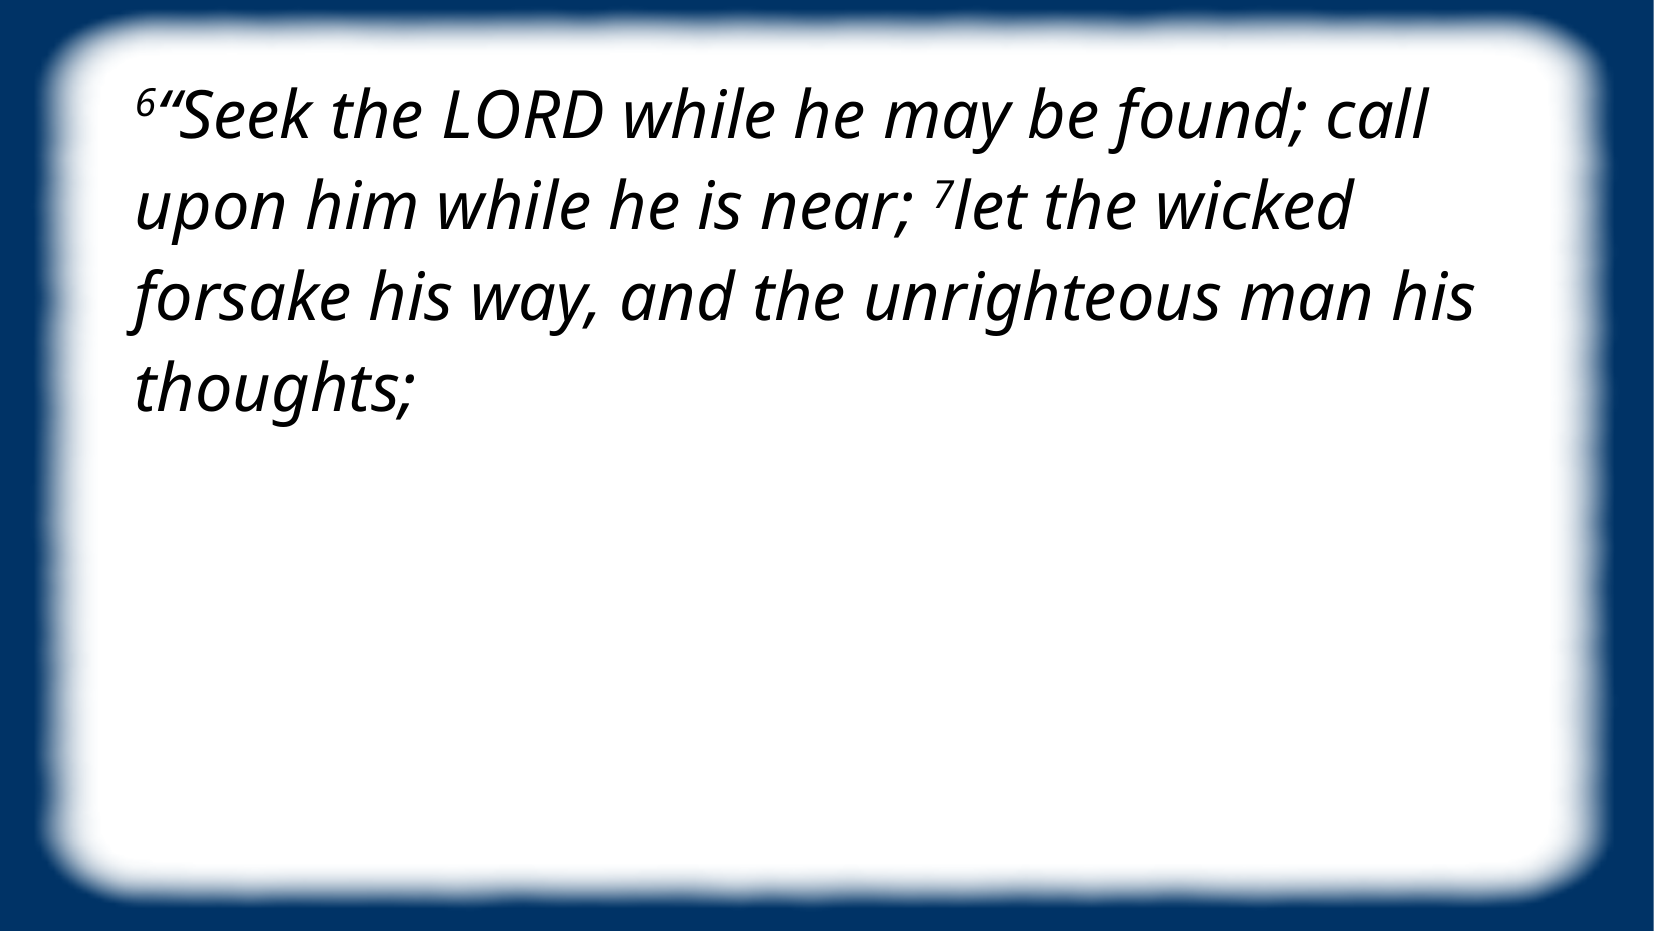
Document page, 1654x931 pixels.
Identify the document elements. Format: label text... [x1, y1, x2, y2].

picture [0, 0, 1654, 931]
text_box 6“Seek the LORD while he may be found; call upon him while he is near; 7let the wicked forsake his way, and the unrighteous man his thoughts; [120, 60, 1531, 430]
